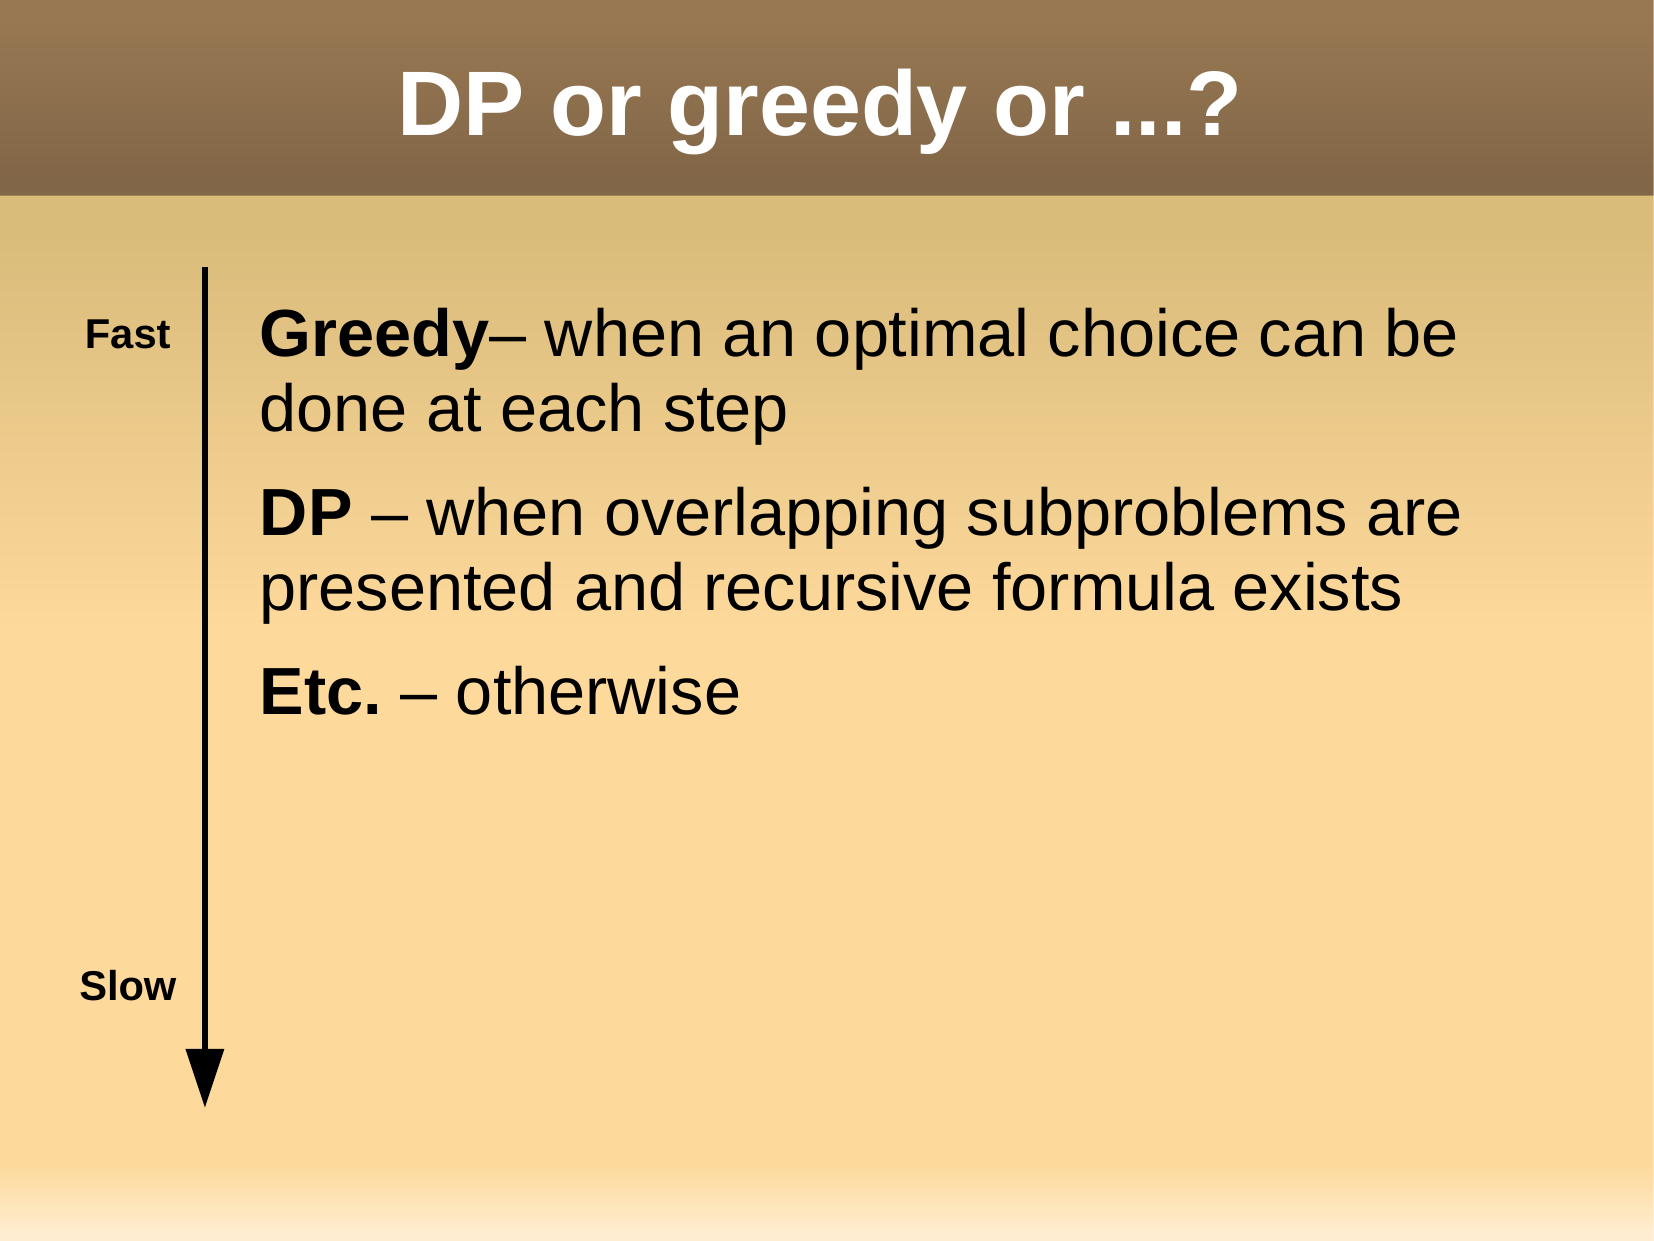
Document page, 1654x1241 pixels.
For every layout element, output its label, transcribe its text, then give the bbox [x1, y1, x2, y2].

picture [0, 0, 1654, 1241]
title DP or greedy or ...? [76, 0, 1565, 208]
text_box Fast [5, 303, 186, 365]
list Greedy– when an optimal choice can be done at each step DP – when overlapping subproblems are presented and recursive formula exists Etc. – otherwise [259, 296, 1528, 1115]
text_box Slow [11, 955, 192, 1017]
